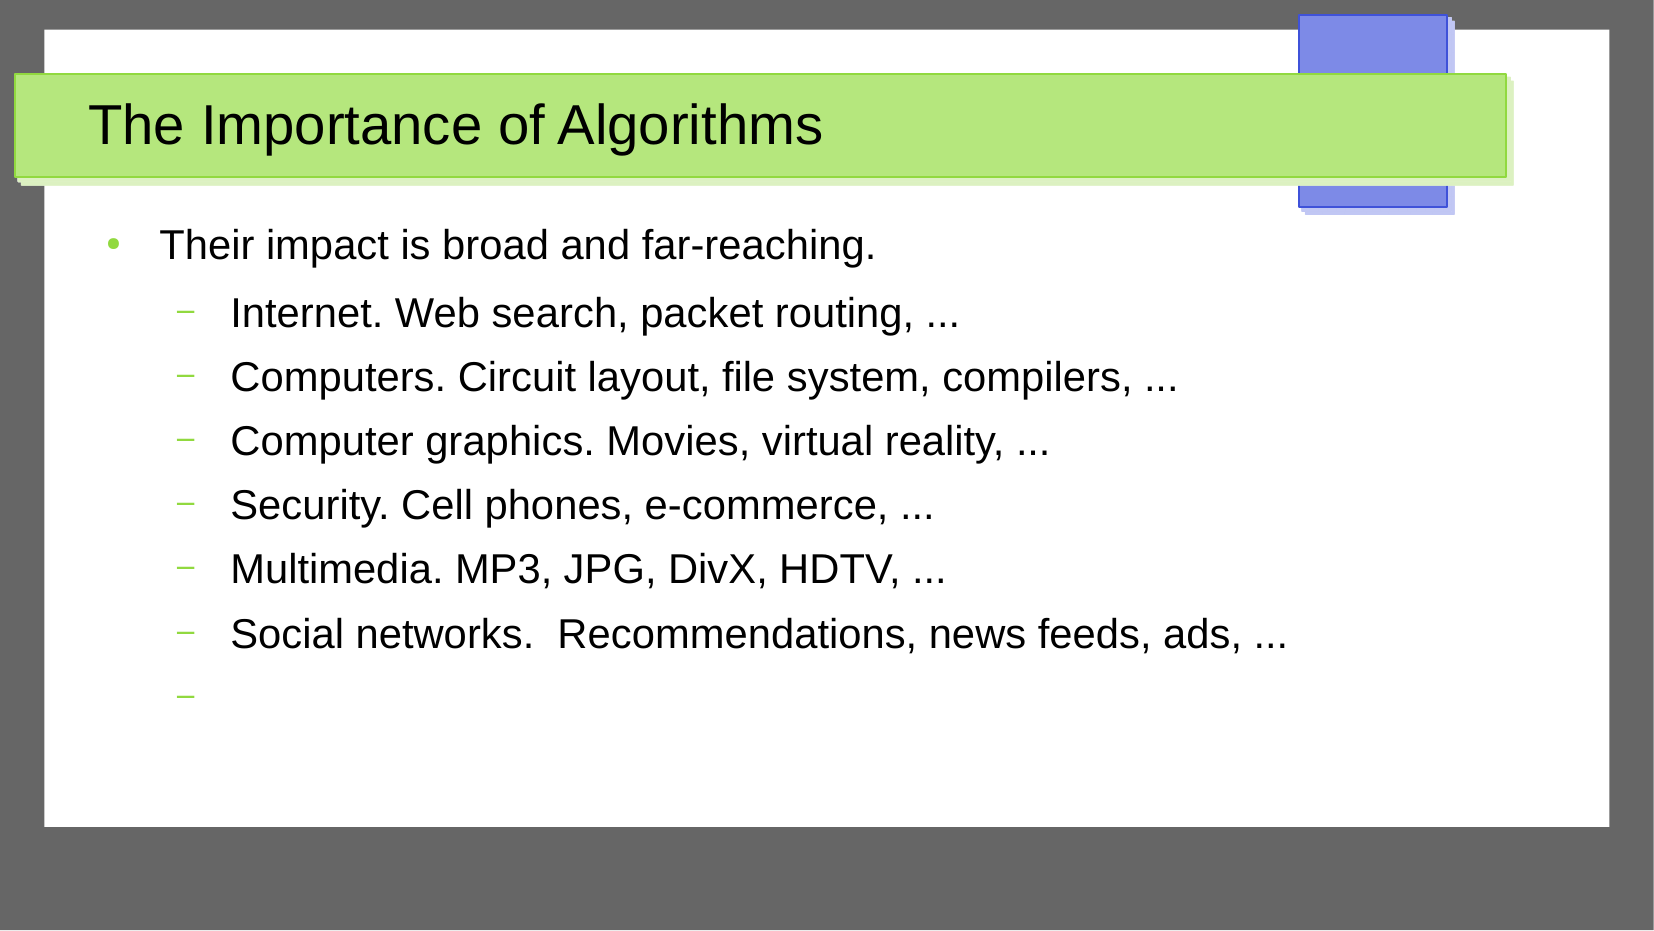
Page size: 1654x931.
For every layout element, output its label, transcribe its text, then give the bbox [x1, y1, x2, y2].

list Their impact is broad and far-reaching. Internet. Web search, packet routing, ... Computers. Circuit layout, file system, compilers, ... Computer graphics. Movies, virtual reality, ... Security. Cell phones, e-commerce, ... Multimedia. MP3, JPG, DivX, HDTV, ... Social networks. Recommendations, news feeds, ads, ... [88, 221, 1565, 813]
title The Importance of Algorithms [88, 73, 1506, 178]
